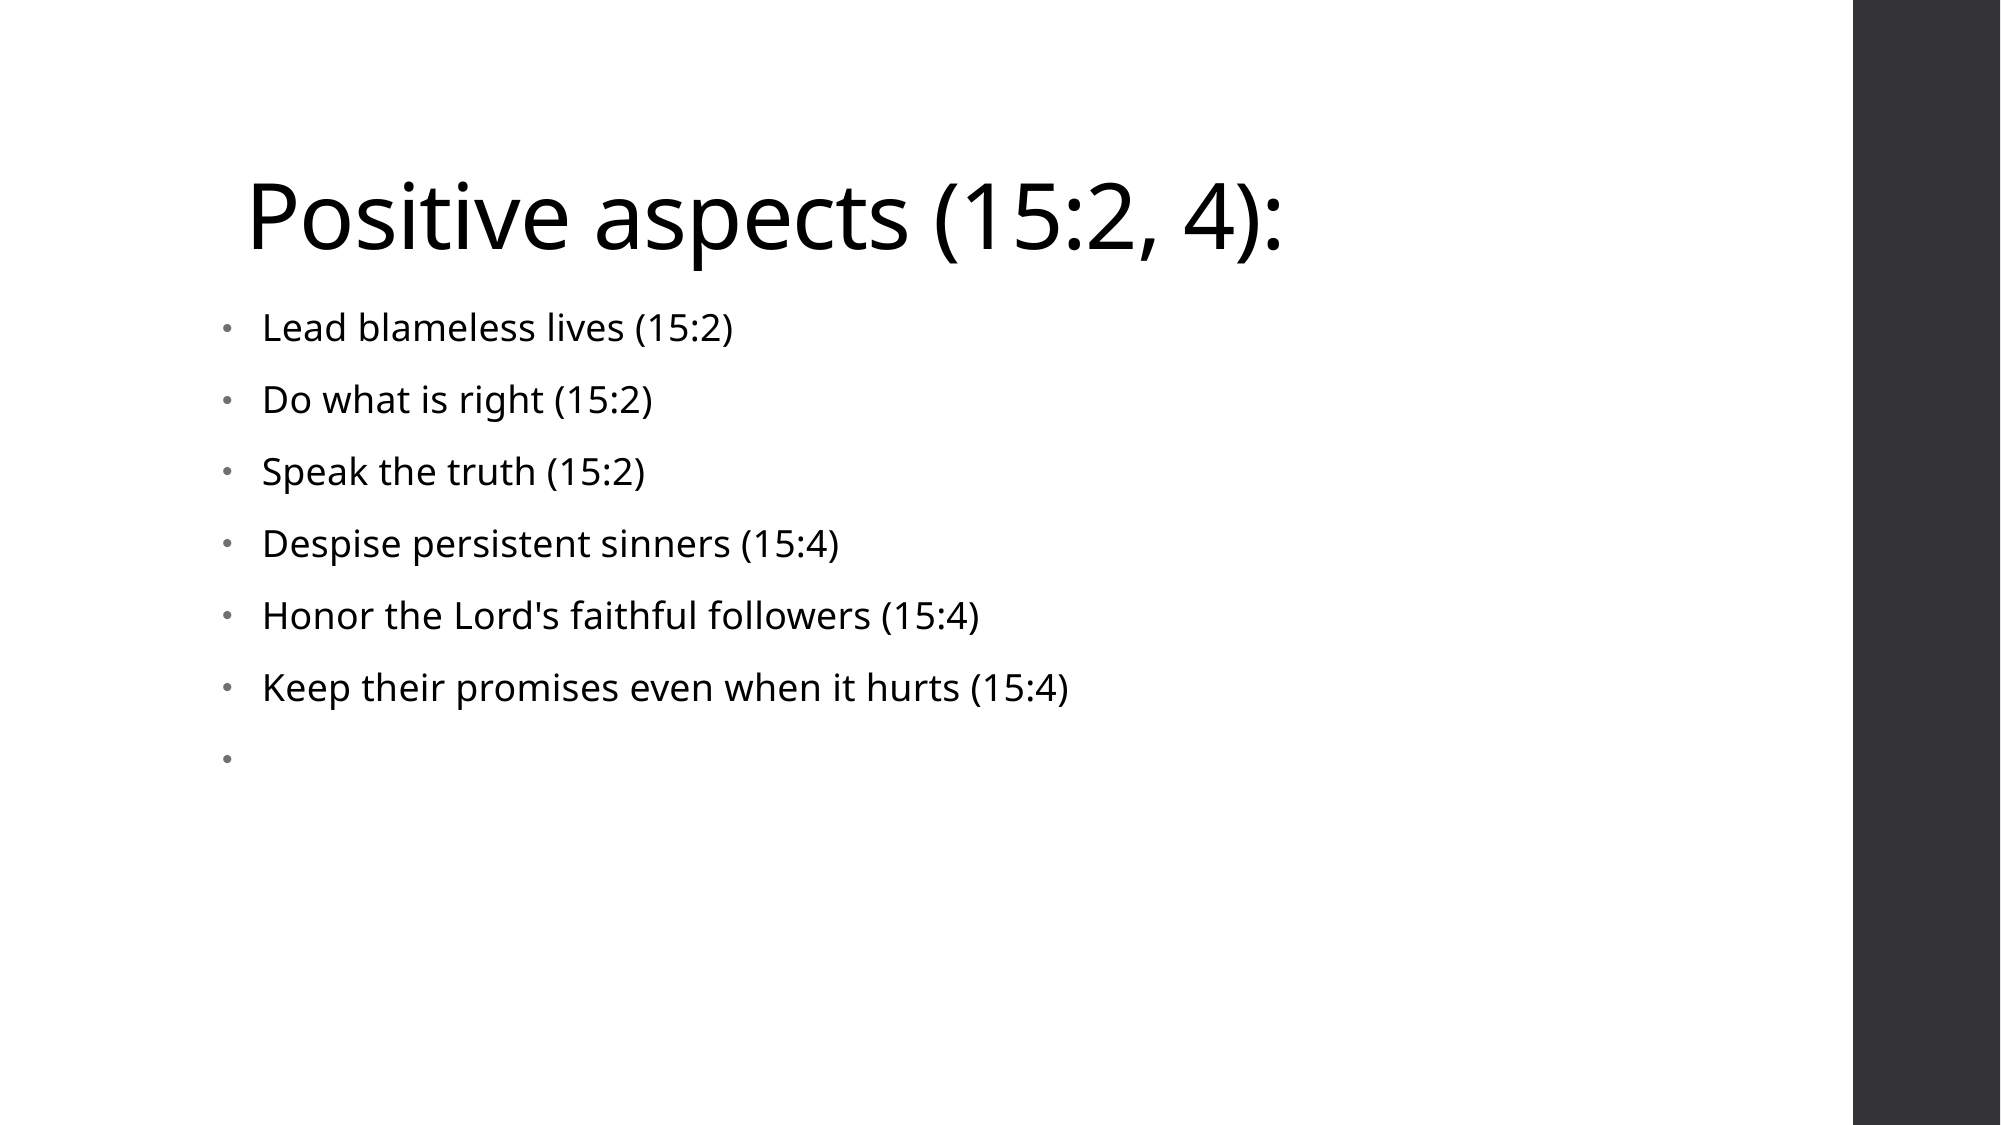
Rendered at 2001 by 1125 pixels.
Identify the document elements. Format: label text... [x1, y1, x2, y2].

title Positive aspects (15:2, 4): [206, 60, 1797, 278]
list Lead blameless lives (15:2) Do what is right (15:2) Speak the truth (15:2) Despise persistent sinners (15:4) Honor the Lord's faithful followers (15:4) Keep their promises even when it hurts (15:4) [206, 299, 1617, 1014]
